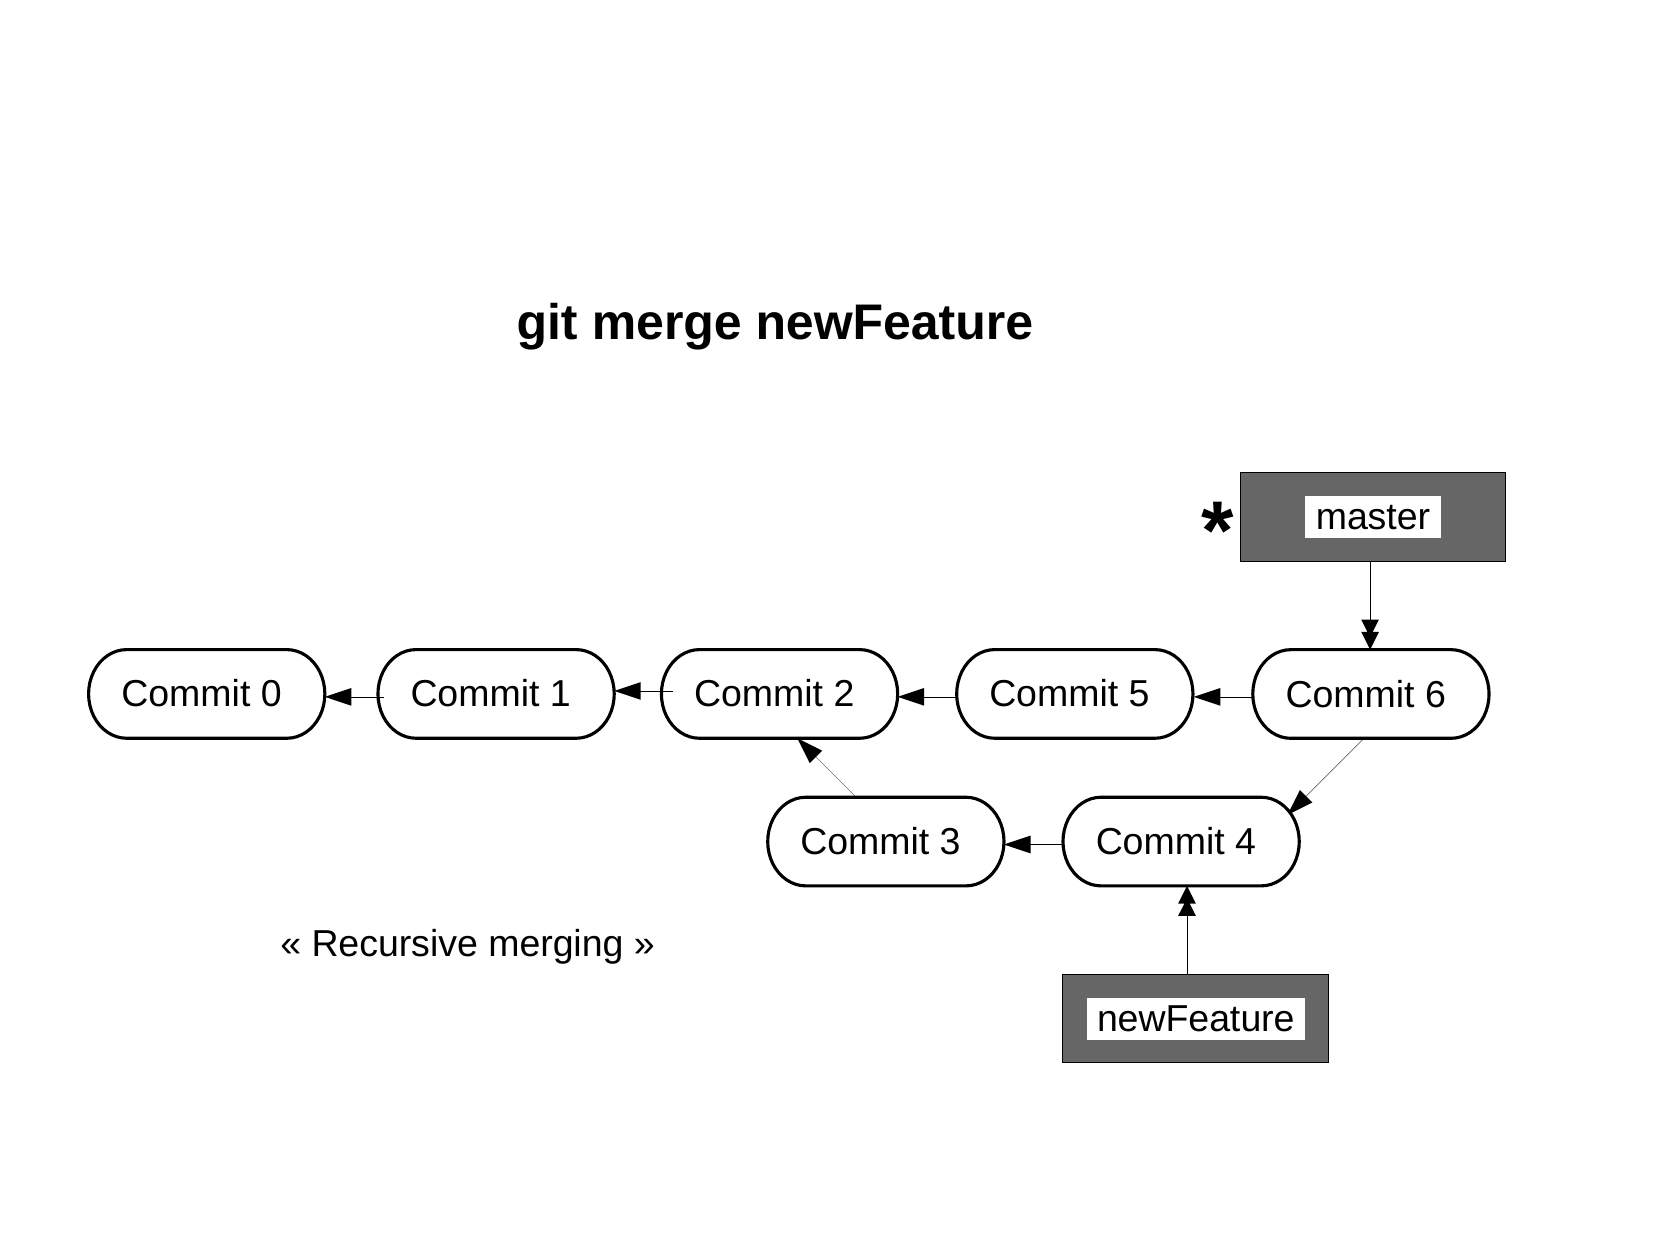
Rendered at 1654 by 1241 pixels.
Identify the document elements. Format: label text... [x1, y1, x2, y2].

text_box « Recursive merging » [265, 915, 709, 972]
text_box Commit 5 [956, 649, 1193, 739]
text_box Commit 4 [1062, 797, 1300, 886]
text_box git merge newFeature [501, 287, 1329, 414]
text_box Commit 0 [88, 649, 325, 739]
text_box Commit 2 [661, 649, 898, 739]
text_box newFeature [1062, 974, 1329, 1063]
text_box Commit 6 [1252, 649, 1490, 739]
text_box * [1187, 477, 1247, 585]
text_box master [1240, 472, 1506, 562]
text_box Commit 1 [377, 649, 615, 739]
text_box Commit 3 [767, 797, 1004, 886]
